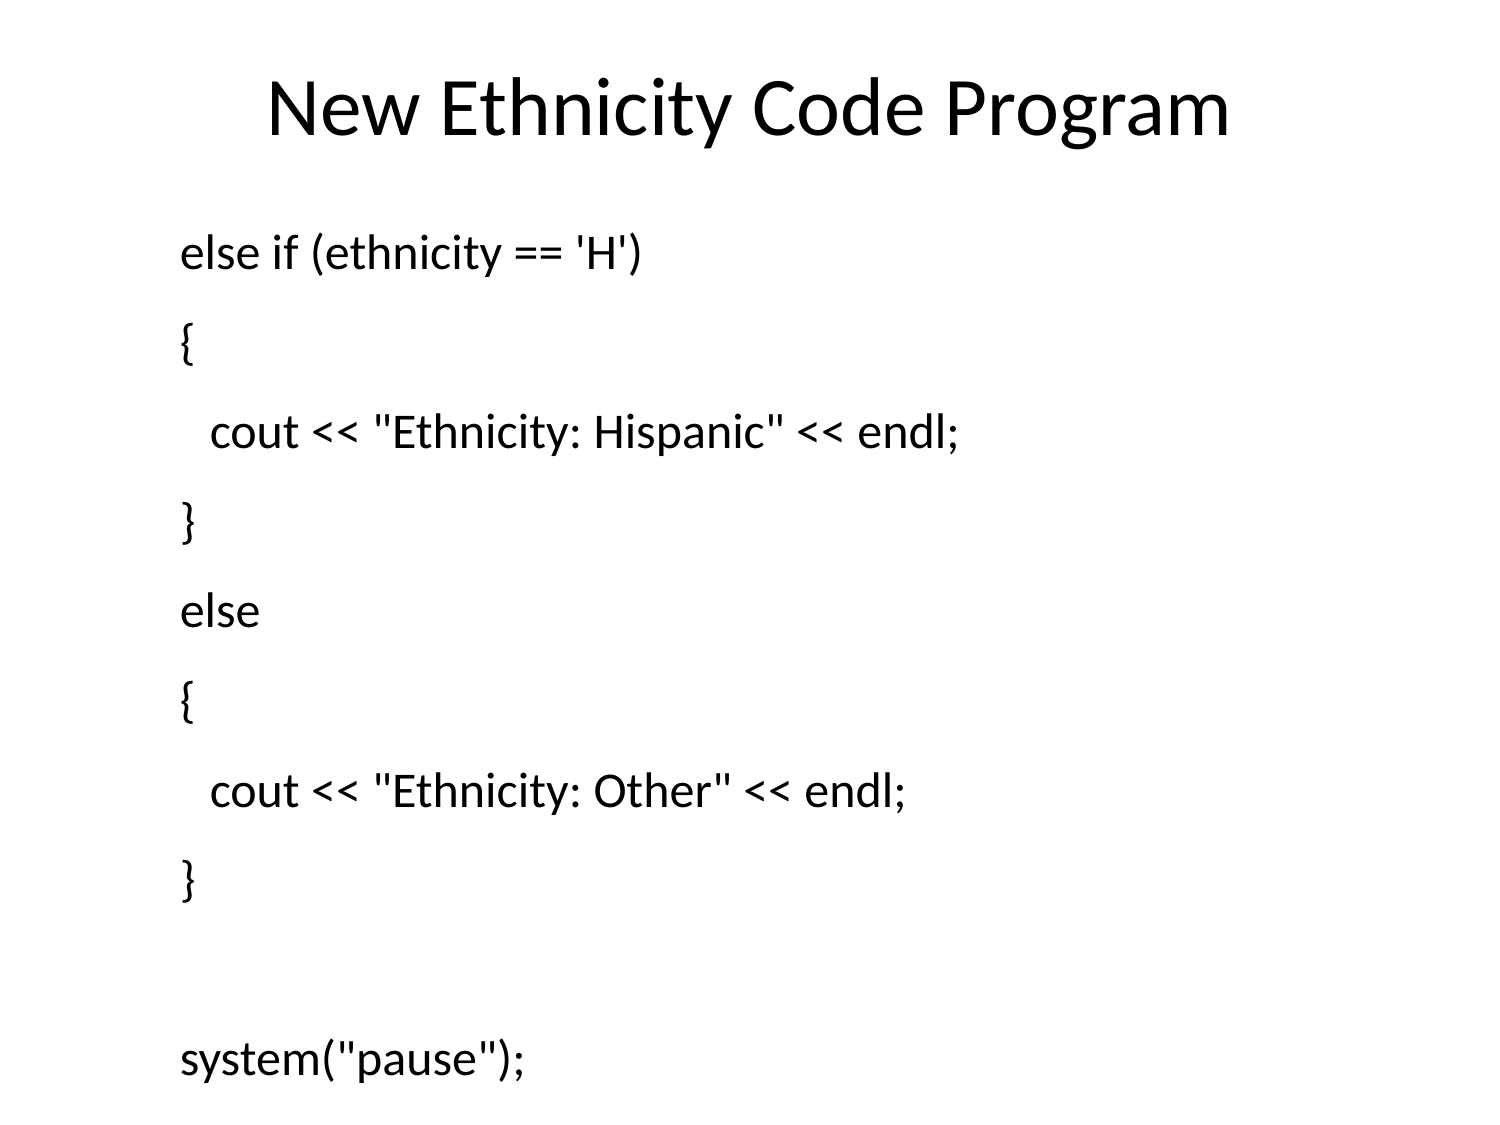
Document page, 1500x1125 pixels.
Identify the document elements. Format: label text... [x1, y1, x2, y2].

list else if (ethnicity == 'H') { cout << "Ethnicity: Hispanic" << endl; } else { cout << "Ethnicity: Other" << endl; } system("pause"); return 0; } [75, 212, 1450, 1000]
title New Ethnicity Code Program [75, 45, 1425, 212]
